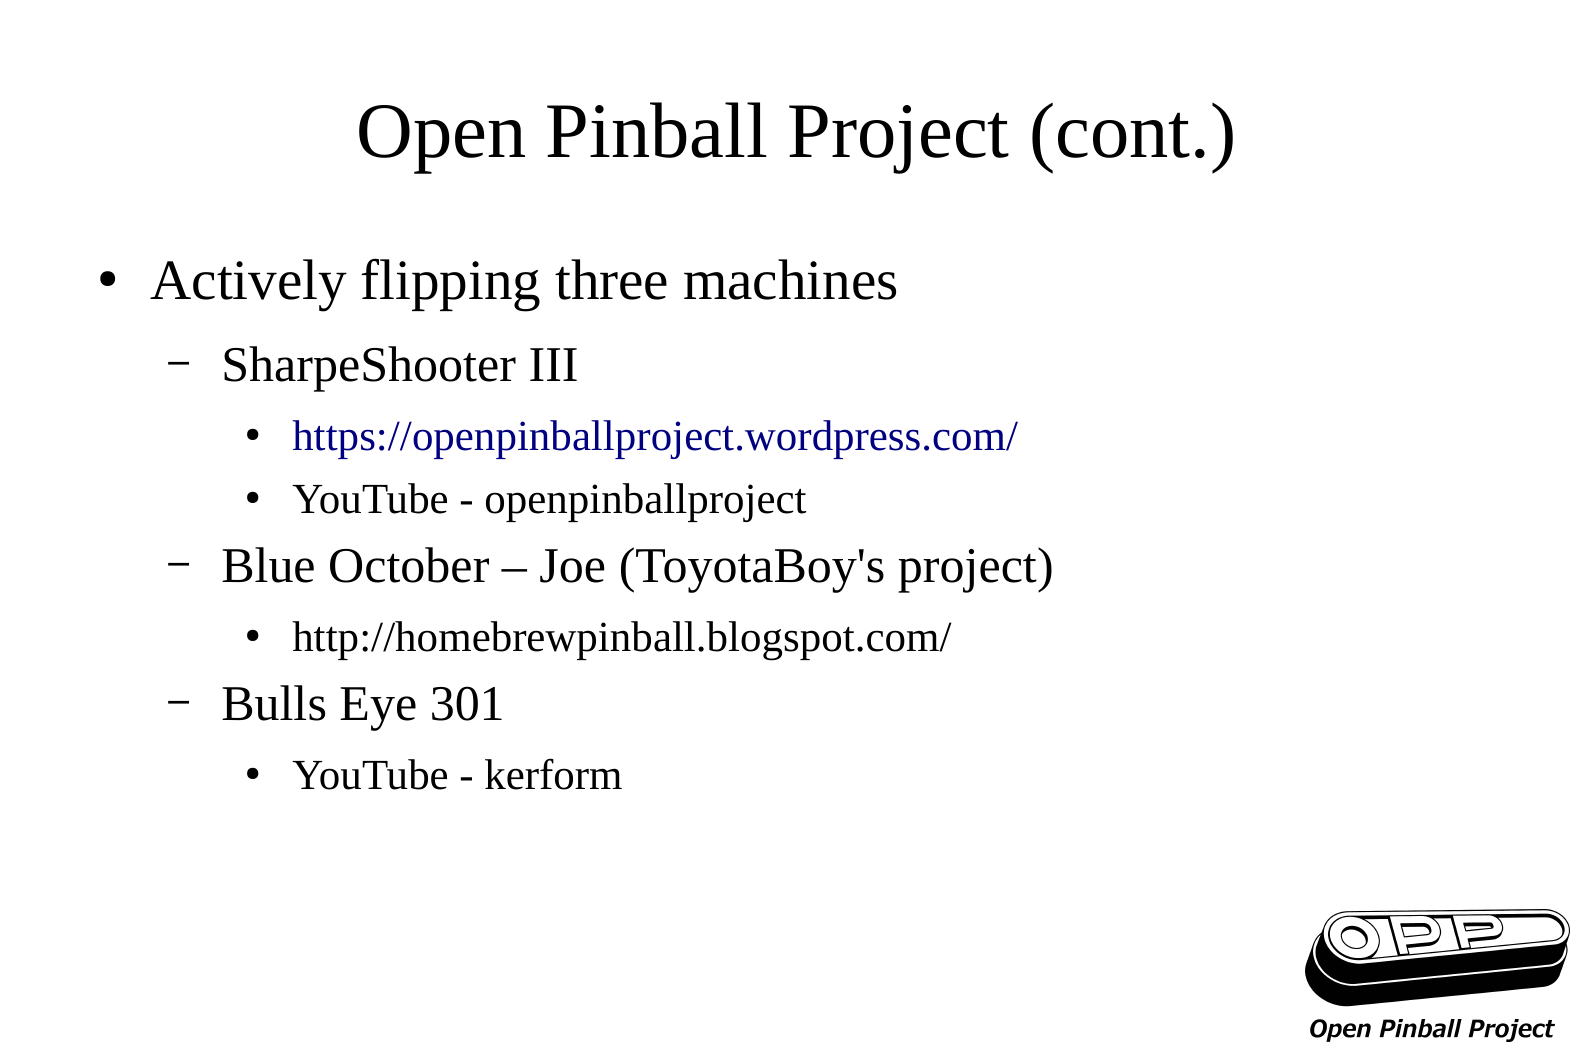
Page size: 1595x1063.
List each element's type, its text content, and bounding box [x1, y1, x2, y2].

list Actively flipping three machines SharpeShooter III https://openpinballproject.wordpress.com/ YouTube - openpinballproject Blue October – Joe (ToyotaBoy's project) http://homebrewpinball.blogspot.com/ Bulls Eye 301 YouTube - kerform [79, 248, 1515, 951]
picture [1305, 909, 1570, 1042]
title Open Pinball Project (cont.) [79, 42, 1515, 220]
